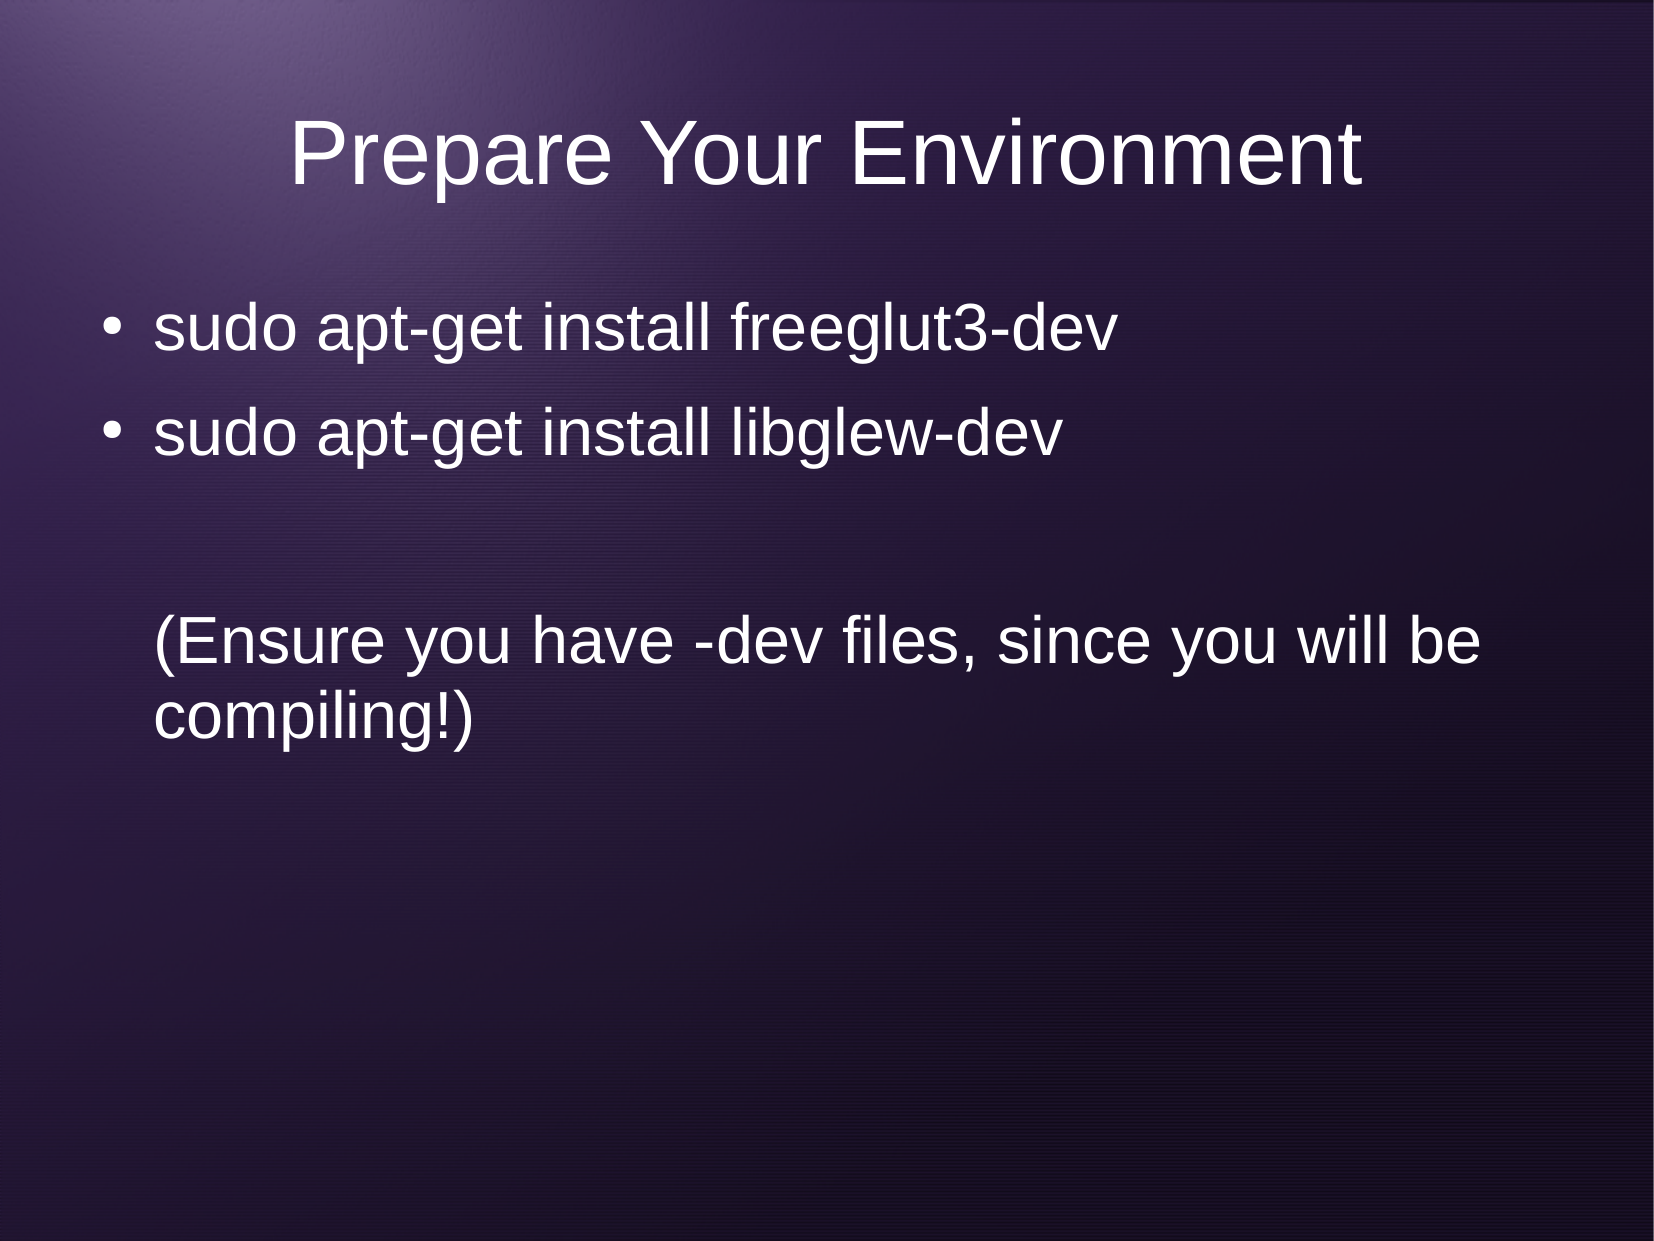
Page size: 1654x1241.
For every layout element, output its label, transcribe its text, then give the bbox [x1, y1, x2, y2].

list sudo apt-get install freeglut3-dev sudo apt-get install libglew-dev (Ensure you have -dev files, since you will be compiling!) [82, 290, 1571, 1010]
picture [0, 0, 1654, 1241]
title Prepare Your Environment [82, 49, 1571, 257]
